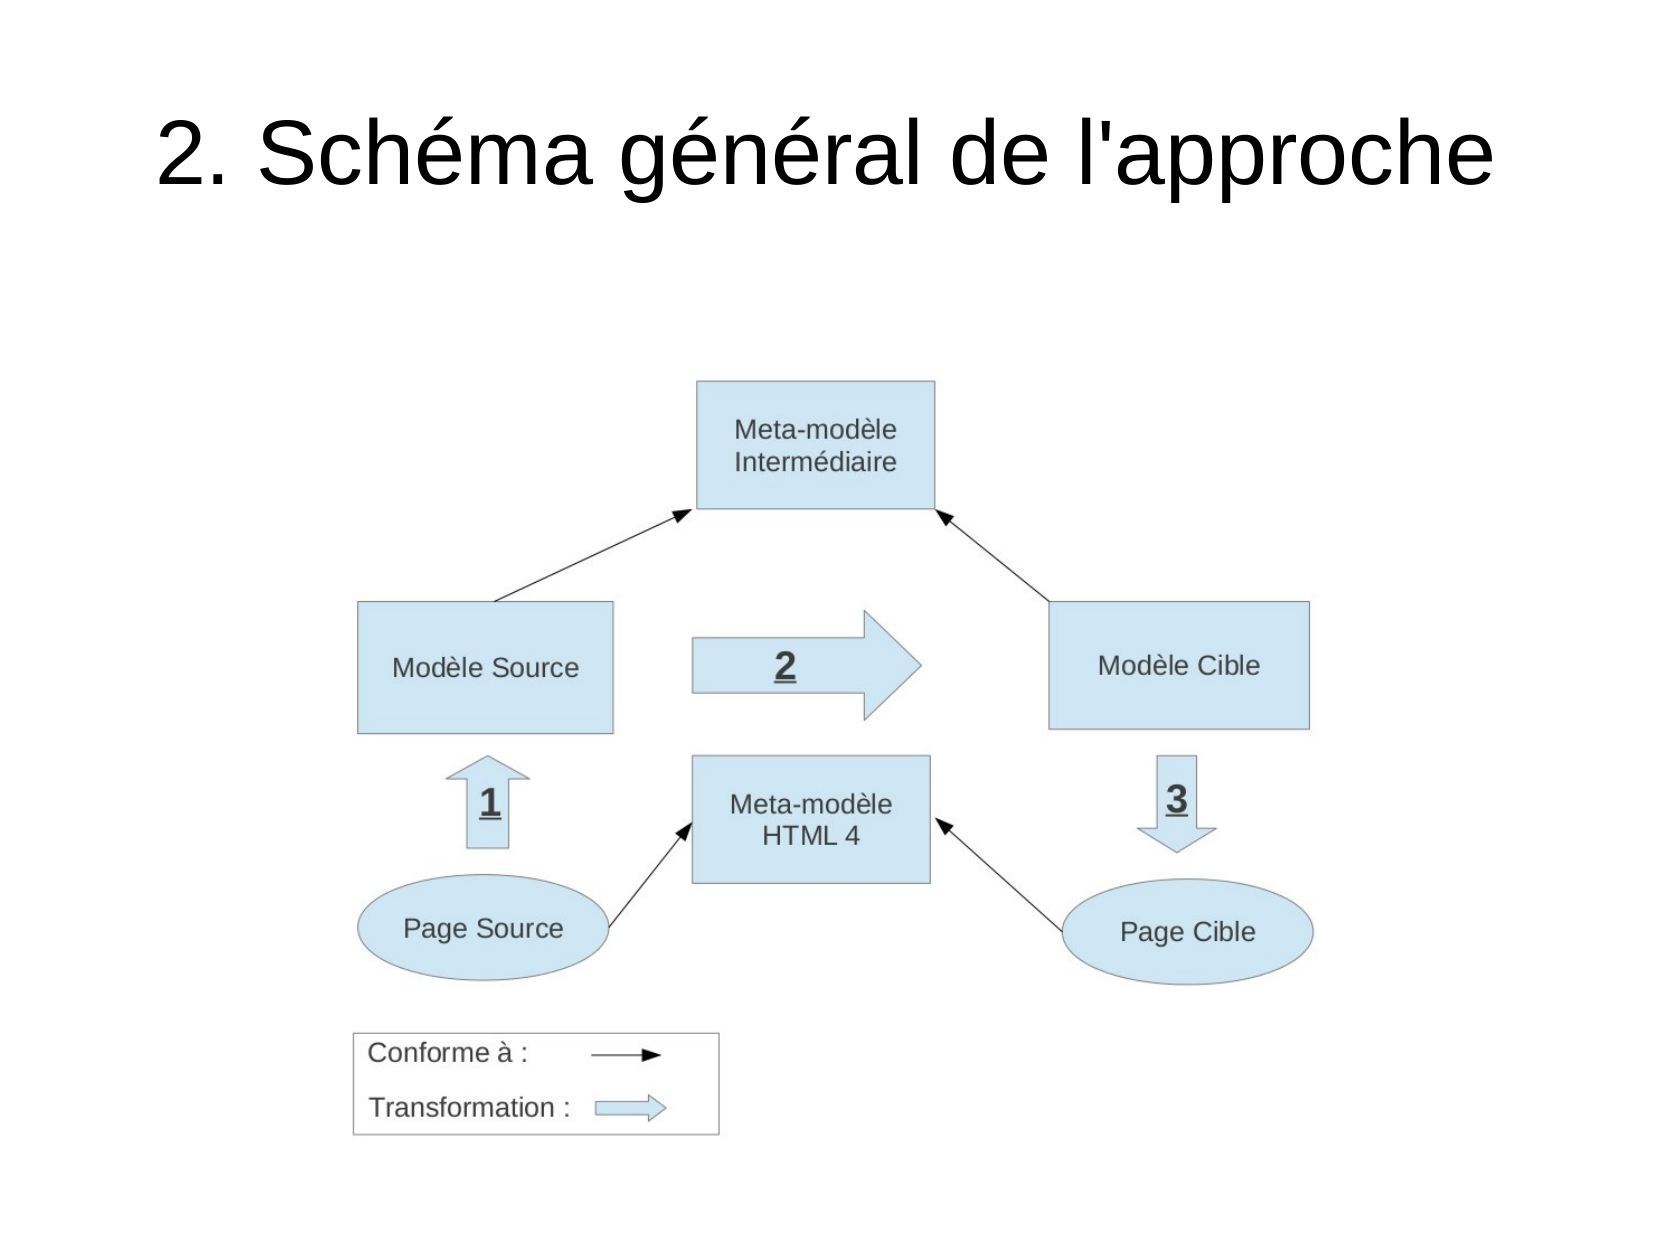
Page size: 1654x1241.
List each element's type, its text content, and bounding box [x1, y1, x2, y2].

picture [298, 290, 1356, 1213]
title 2. Schéma général de l'approche [82, 49, 1571, 257]
